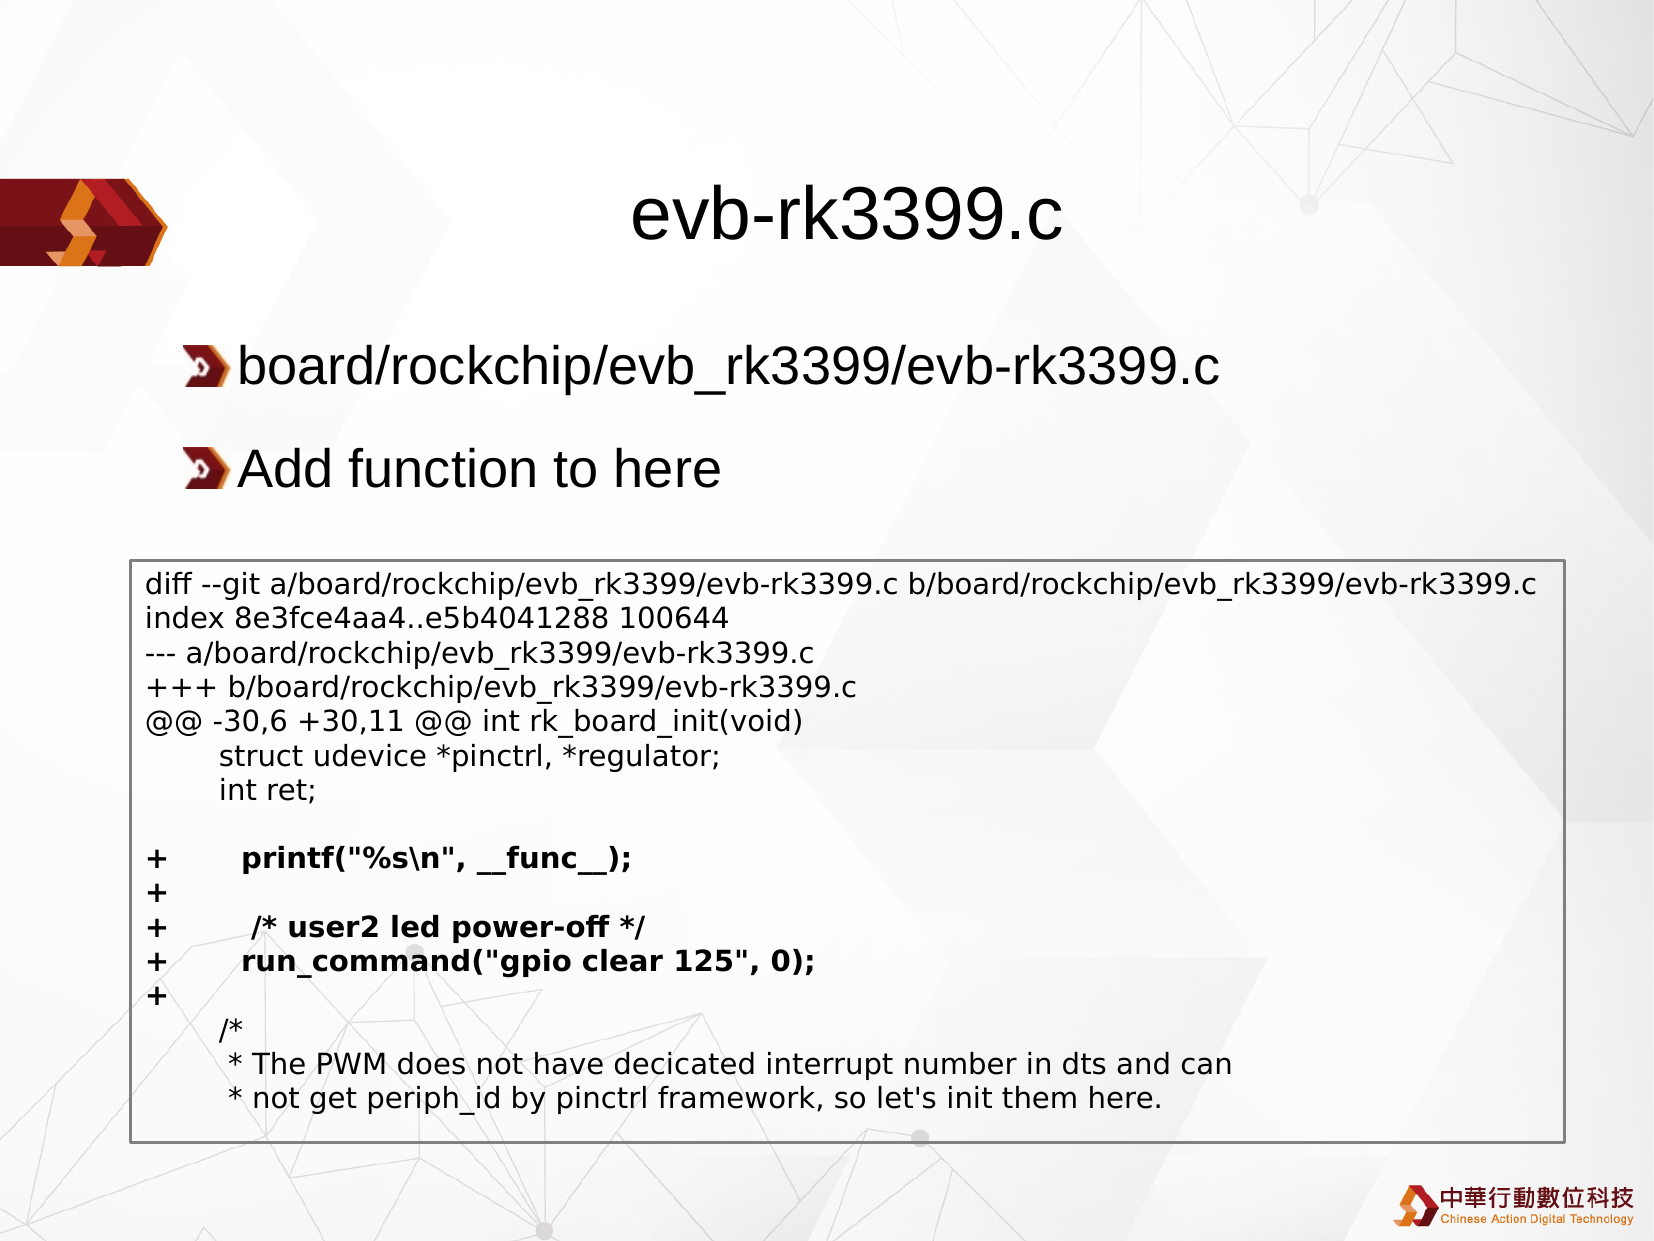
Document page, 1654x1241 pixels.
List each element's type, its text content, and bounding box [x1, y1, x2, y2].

picture [0, 0, 1654, 1241]
list board/rockchip/evb_rk3399/evb-rk3399.c Add function to here [127, 335, 1580, 1055]
text_box diff --git a/board/rockchip/evb_rk3399/evb-rk3399.c b/board/rockchip/evb_rk3399/evb-rk3399.c index 8e3fce4aa4..e5b4041288 100644 --- a/board/rockchip/evb_rk3399/evb-rk3399.c +++ b/board/rockchip/evb_rk3399/evb-rk3399.c @@ -30,6 +30,11 @@ int rk_board_init(void) struct udevice *pinctrl, *regulator; int ret; + printf("%s\n", __func__); + + /* user2 led power-off */ + run_command("gpio clear 125", 0); + /* * The PWM does not have decicated interrupt number in dts and can * not get periph_id by pinctrl framework, so let's init them here. [132, 562, 1563, 1129]
title evb-rk3399.c [118, 129, 1506, 298]
